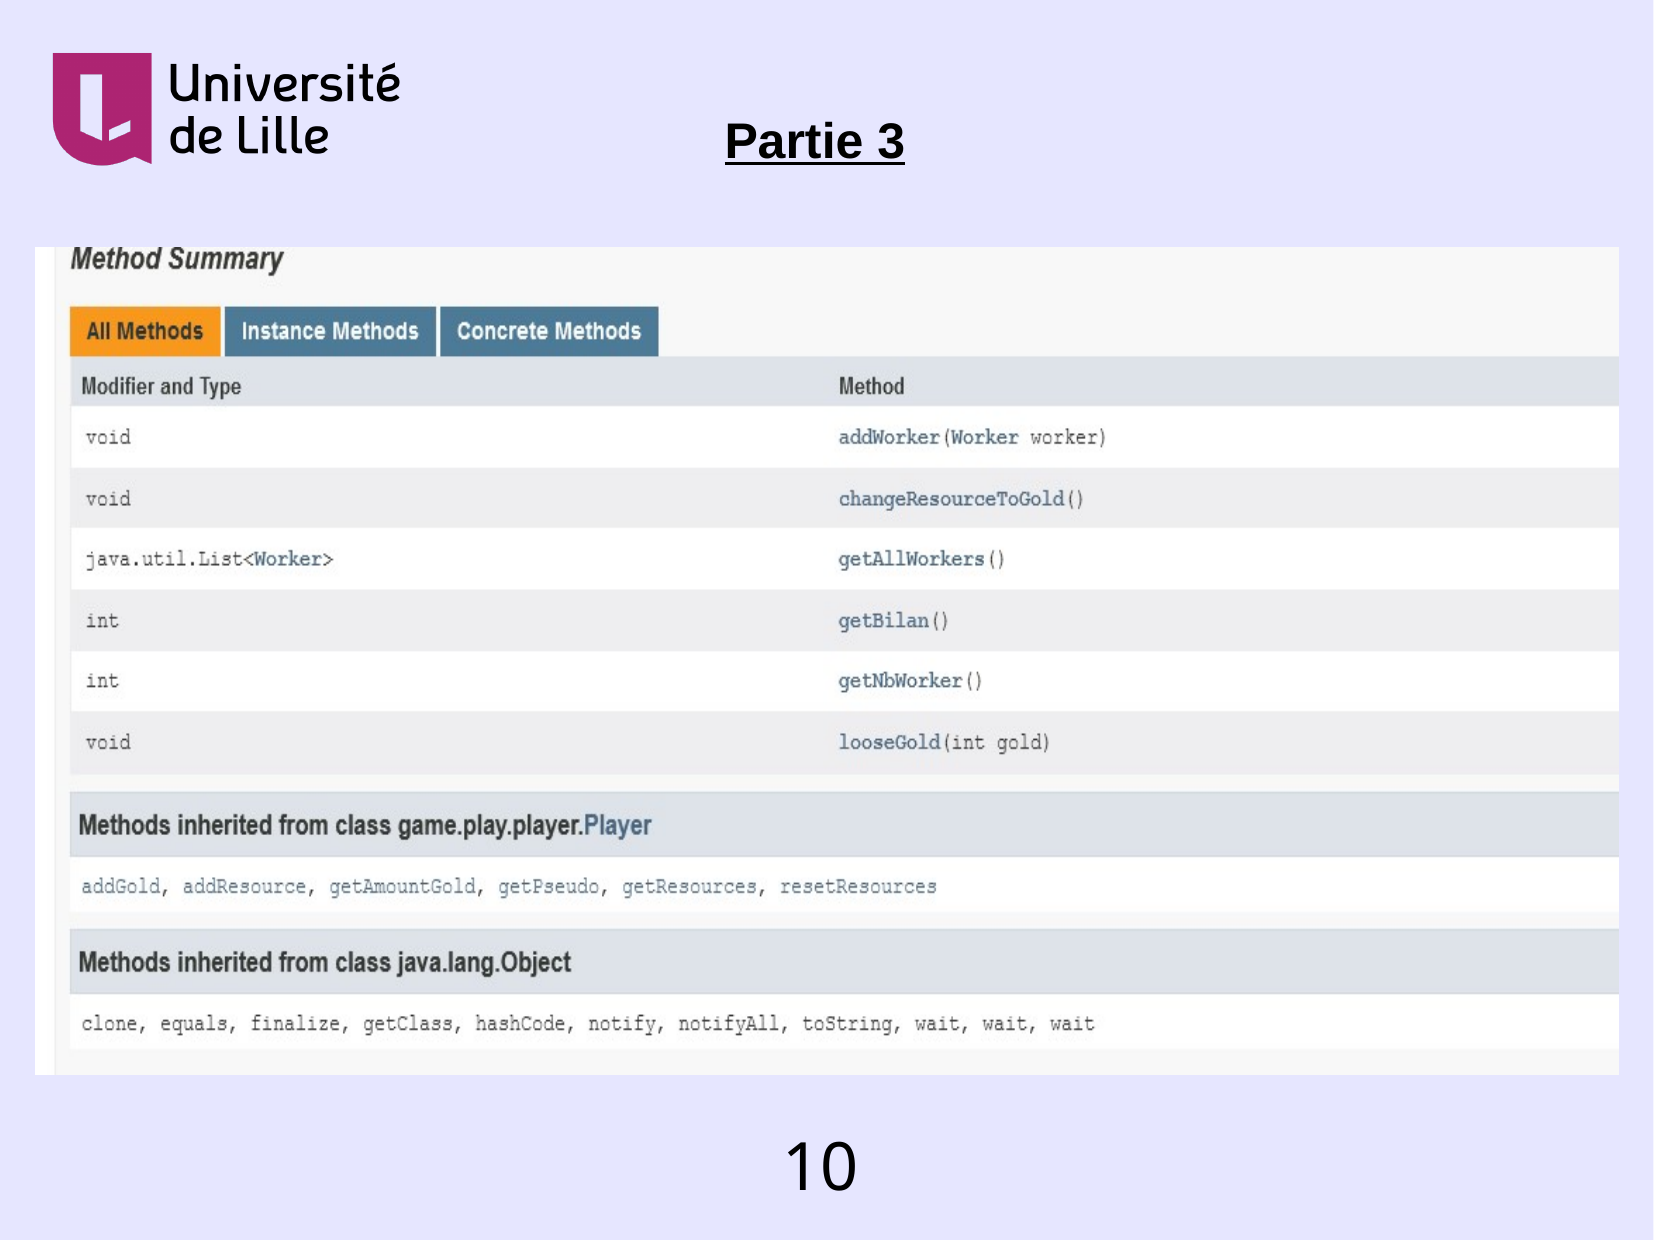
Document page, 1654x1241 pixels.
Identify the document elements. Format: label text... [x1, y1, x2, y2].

picture [35, 247, 1619, 1075]
picture [3, 5, 449, 213]
text_box Partie 3 [614, 106, 1016, 179]
footer 10 [541, 1130, 1100, 1197]
